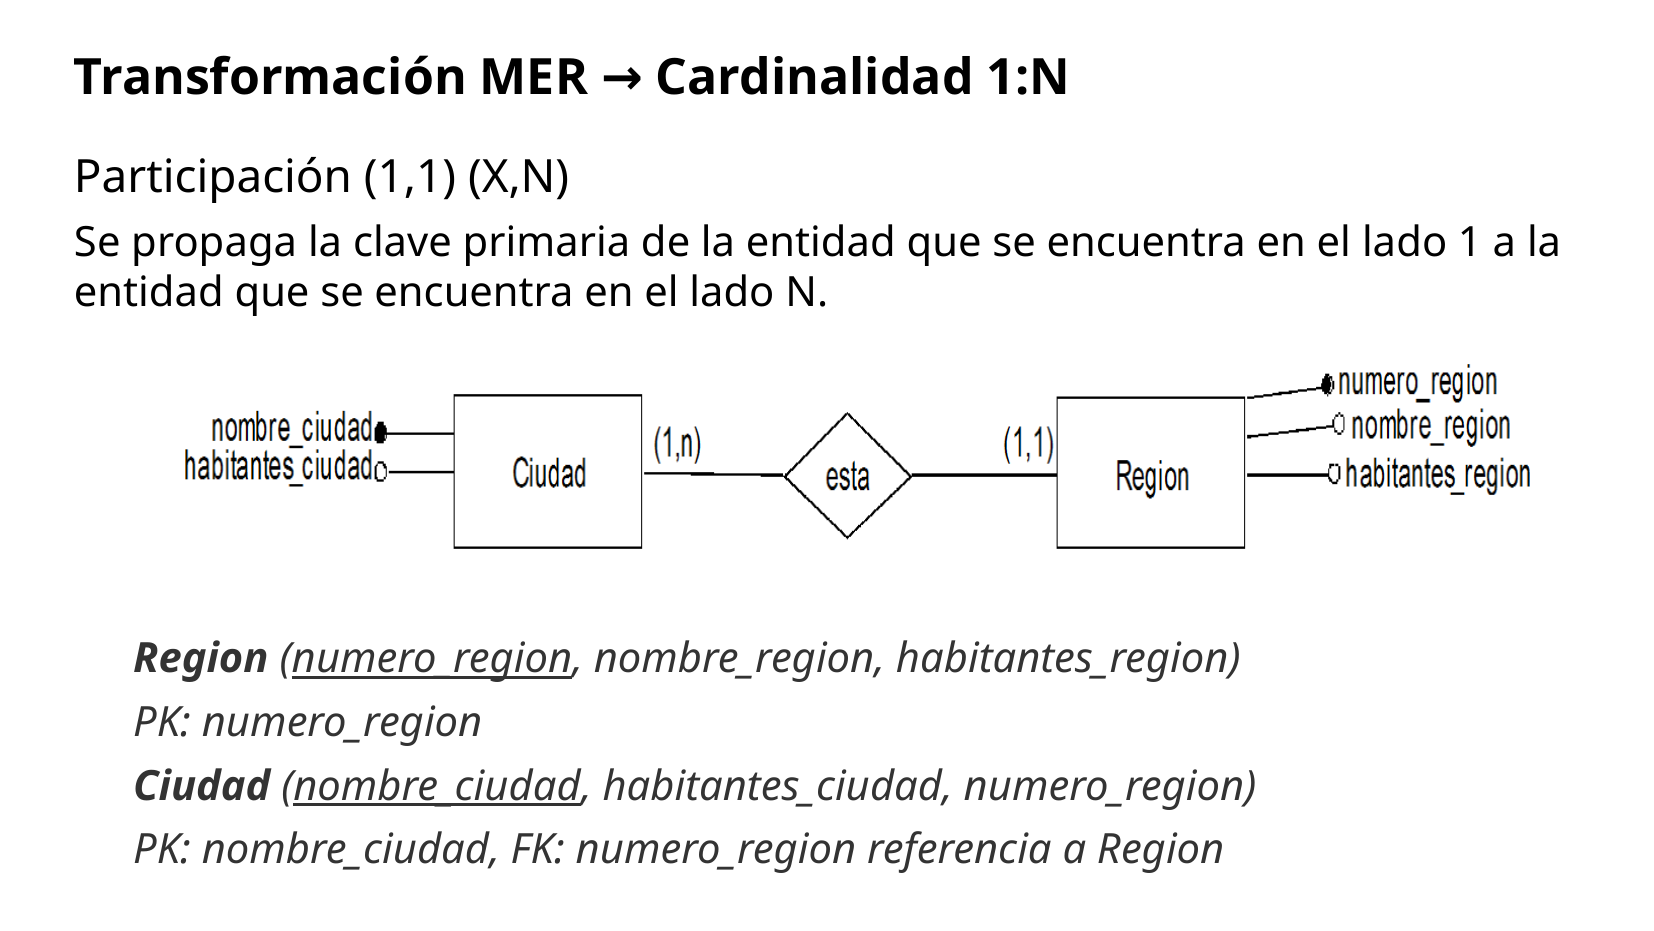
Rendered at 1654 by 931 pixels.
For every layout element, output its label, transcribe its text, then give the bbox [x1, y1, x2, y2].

text_box Transformación MER → Cardinalidad 1:N Participación (1,1) (X,N) Se propaga la clave primaria de la entidad que se encuentra en el lado 1 a la entidad que se encuentra en el lado N. Region (numero_region, nombre_region, habitantes_region) PK: numero_region Ciudad (nombre_ciudad, habitantes_ciudad, numero_region) PK: nombre_ciudad, FK: numero_region referencia a Region [59, 37, 1646, 815]
picture [177, 354, 1538, 567]
